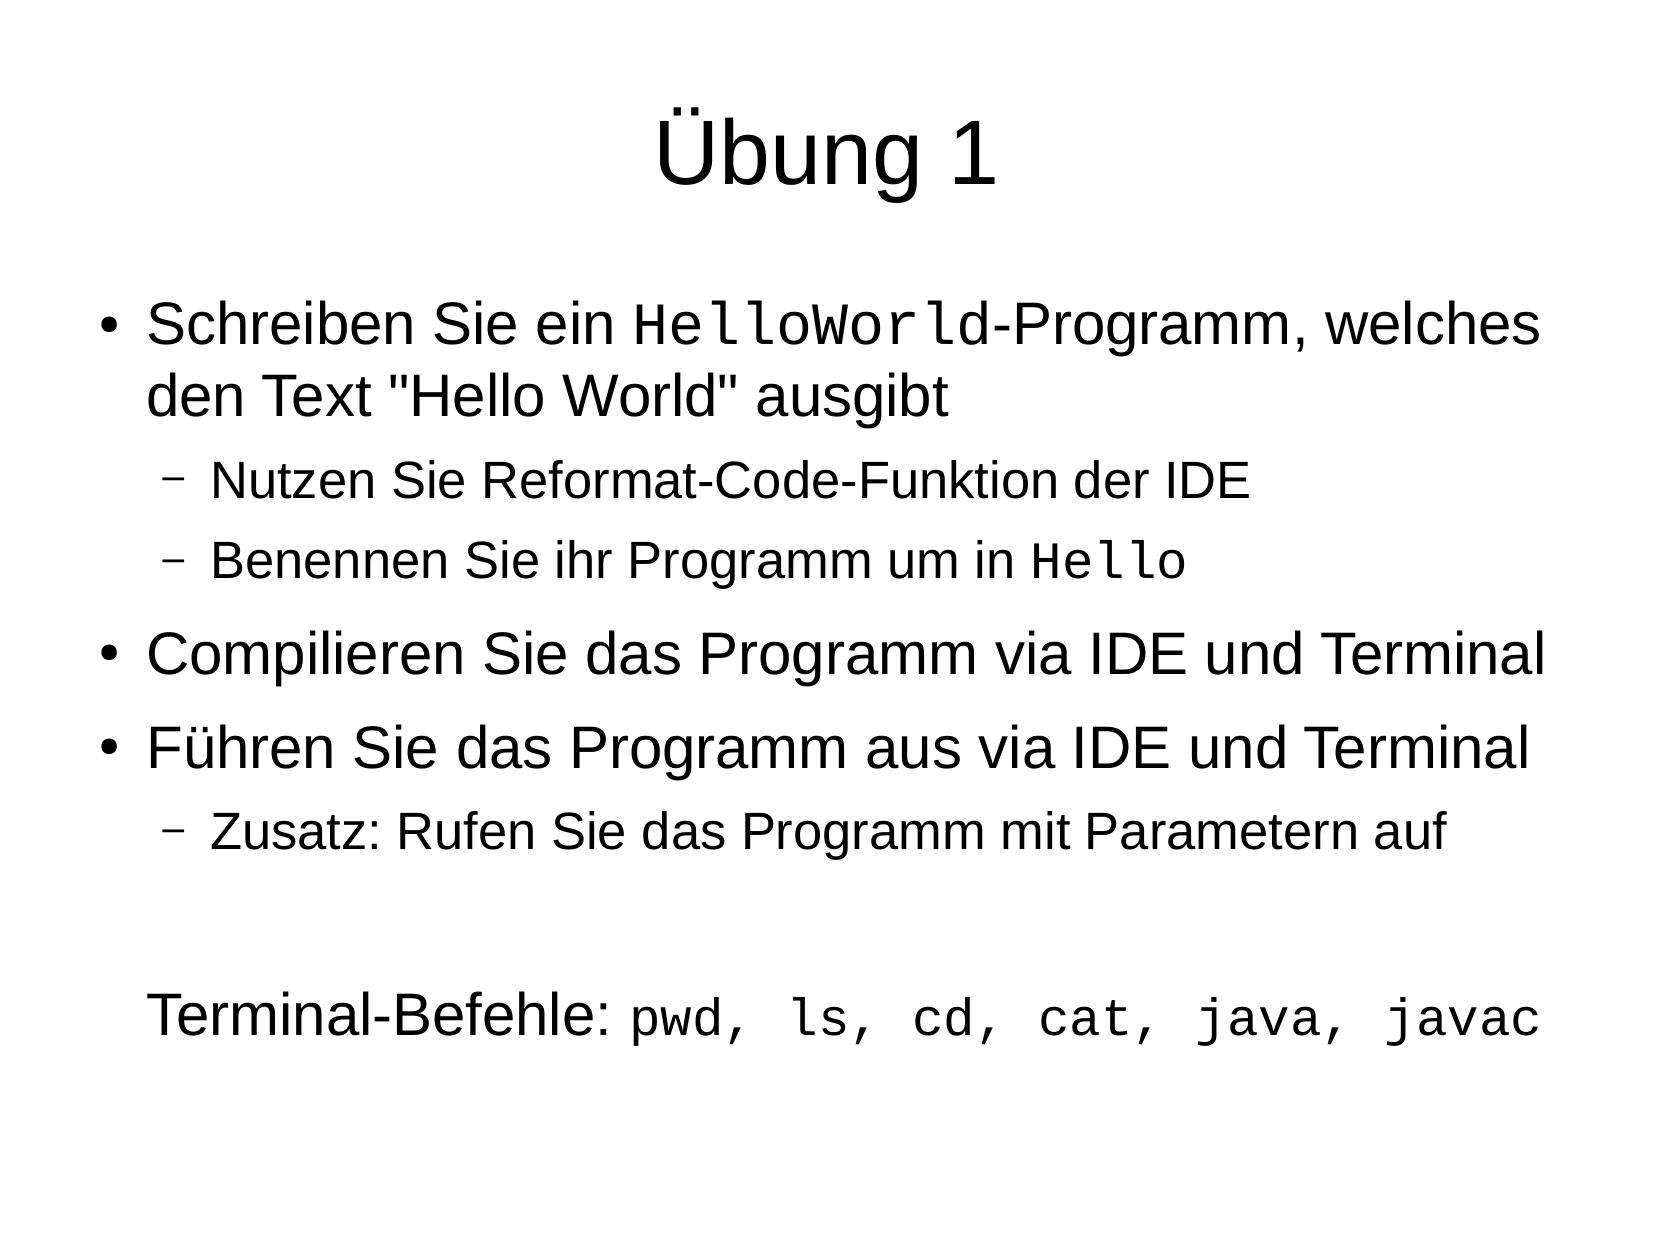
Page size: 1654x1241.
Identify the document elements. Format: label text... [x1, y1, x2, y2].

title Übung 1 [82, 49, 1571, 257]
list Schreiben Sie ein HelloWorld-Programm, welches den Text "Hello World" ausgibt Nutzen Sie Reformat-Code-Funktion der IDE Benennen Sie ihr Programm um in Hello Compilieren Sie das Programm via IDE und Terminal Führen Sie das Programm aus via IDE und Terminal Zusatz: Rufen Sie das Programm mit Parametern auf Terminal-Befehle: pwd, ls, cd, cat, java, javac [82, 290, 1571, 1216]
